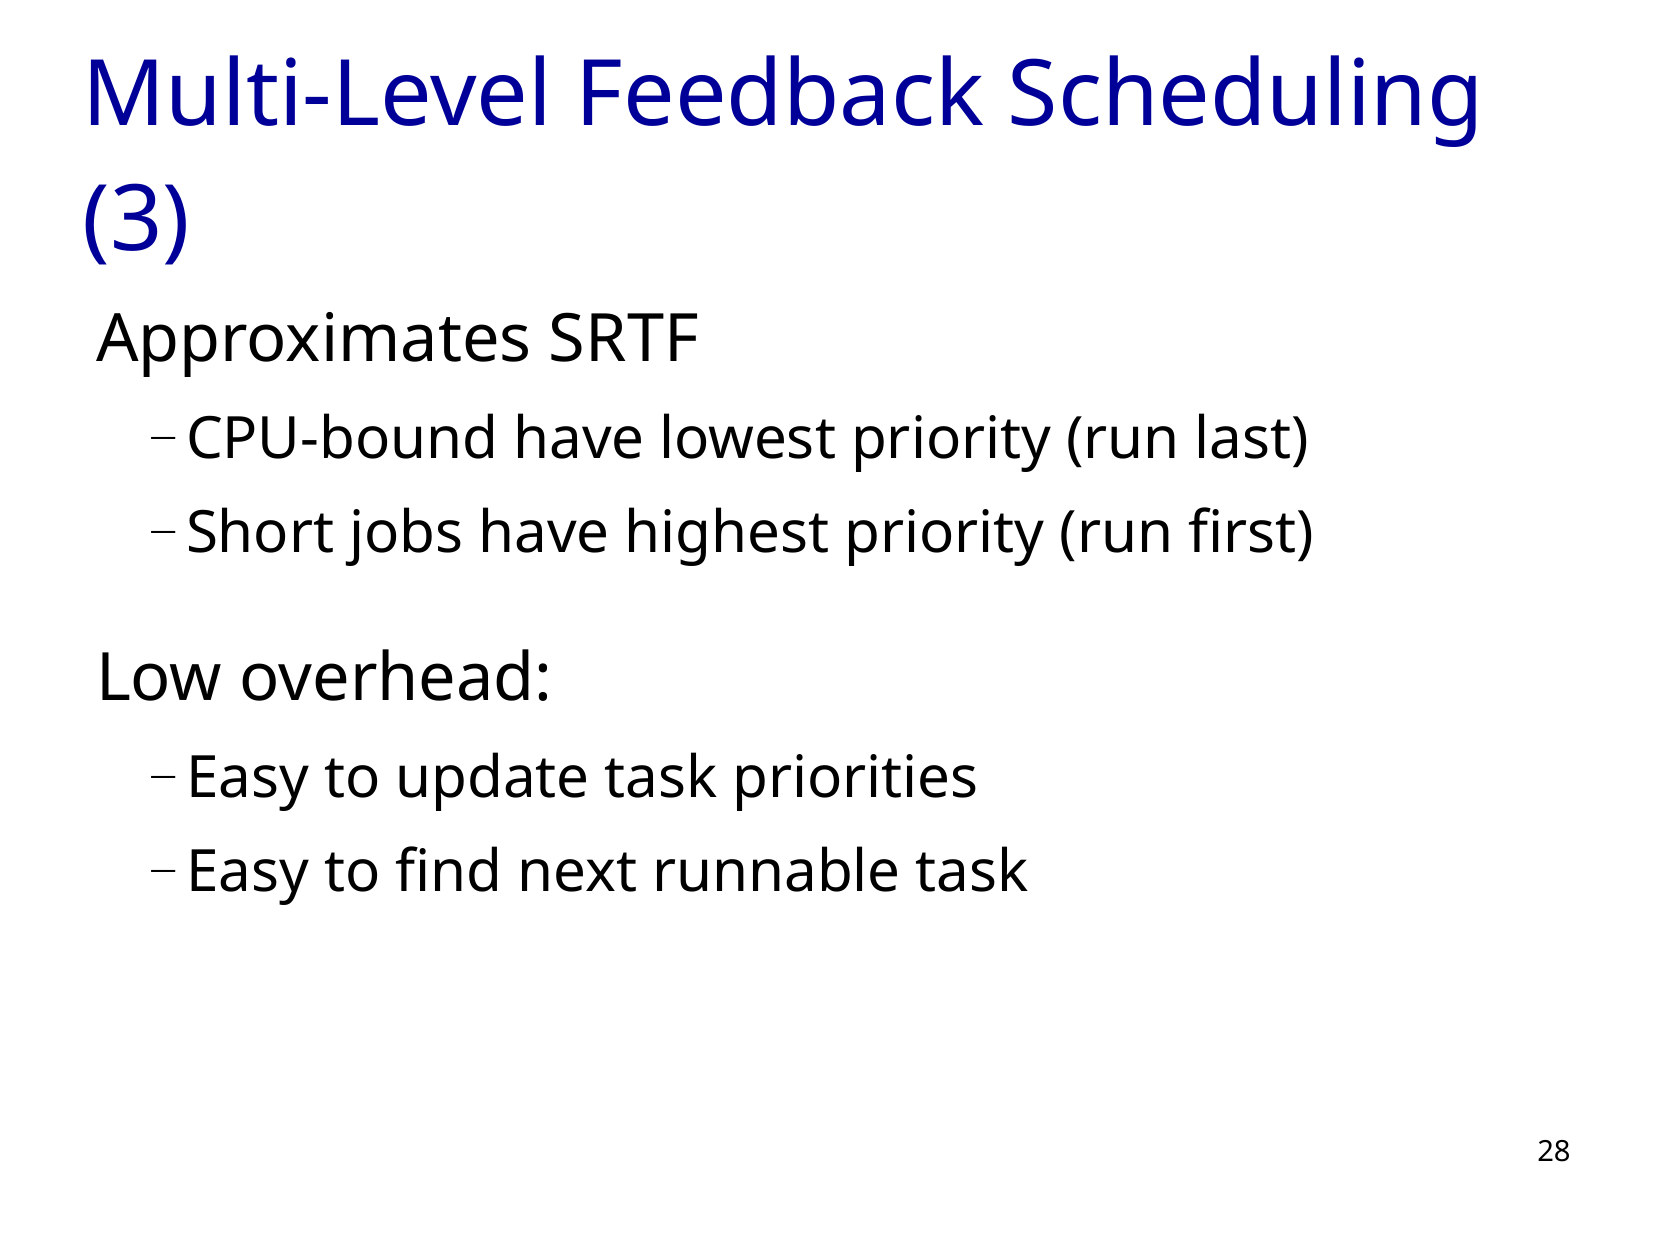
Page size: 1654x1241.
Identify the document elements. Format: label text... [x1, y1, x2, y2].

list Approximates SRTF CPU-bound have lowest priority (run last) Short jobs have highest priority (run first) Low overhead: Easy to update task priorities Easy to find next runnable task [60, 290, 1571, 1096]
title Multi-Level Feedback Scheduling (3) [82, 49, 1571, 257]
